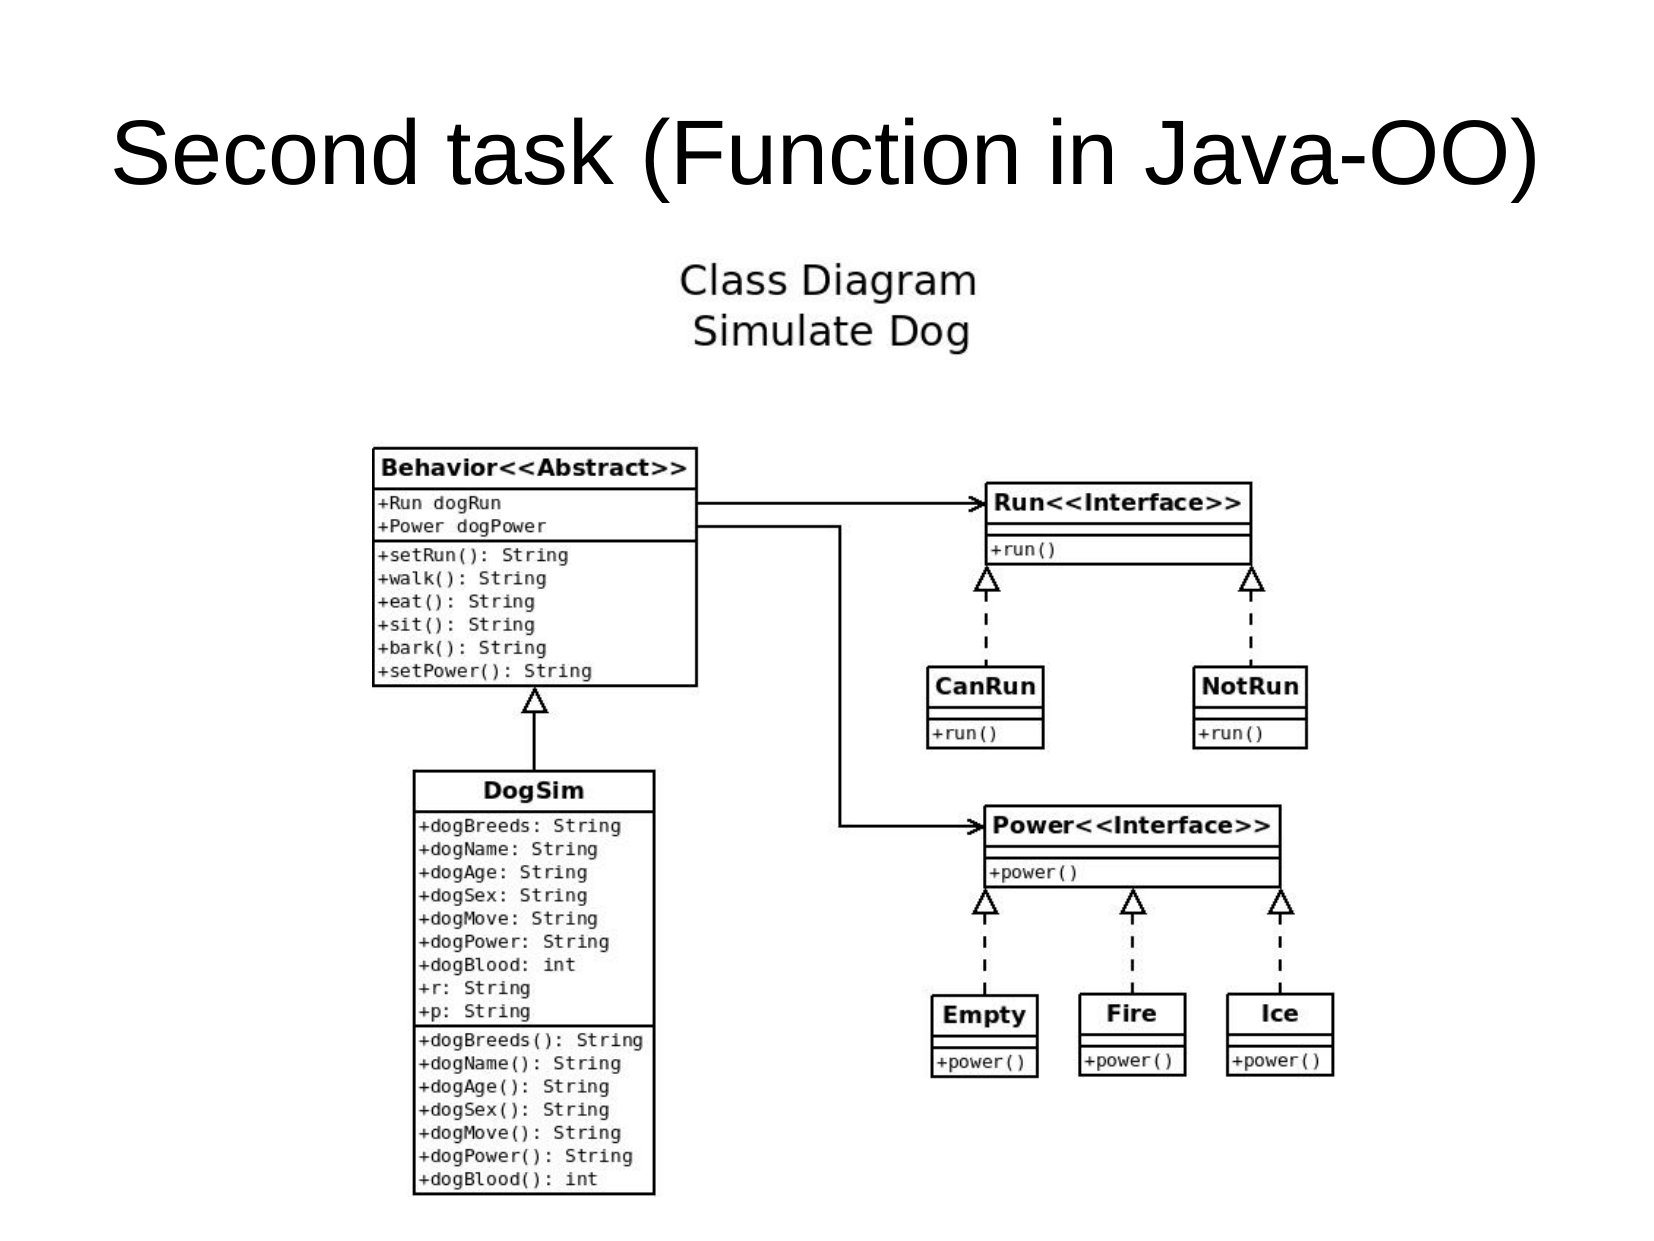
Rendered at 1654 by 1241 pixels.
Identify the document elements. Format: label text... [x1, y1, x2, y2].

title Second task (Function in Java-OO) [82, 49, 1571, 257]
picture [372, 256, 1336, 1197]
